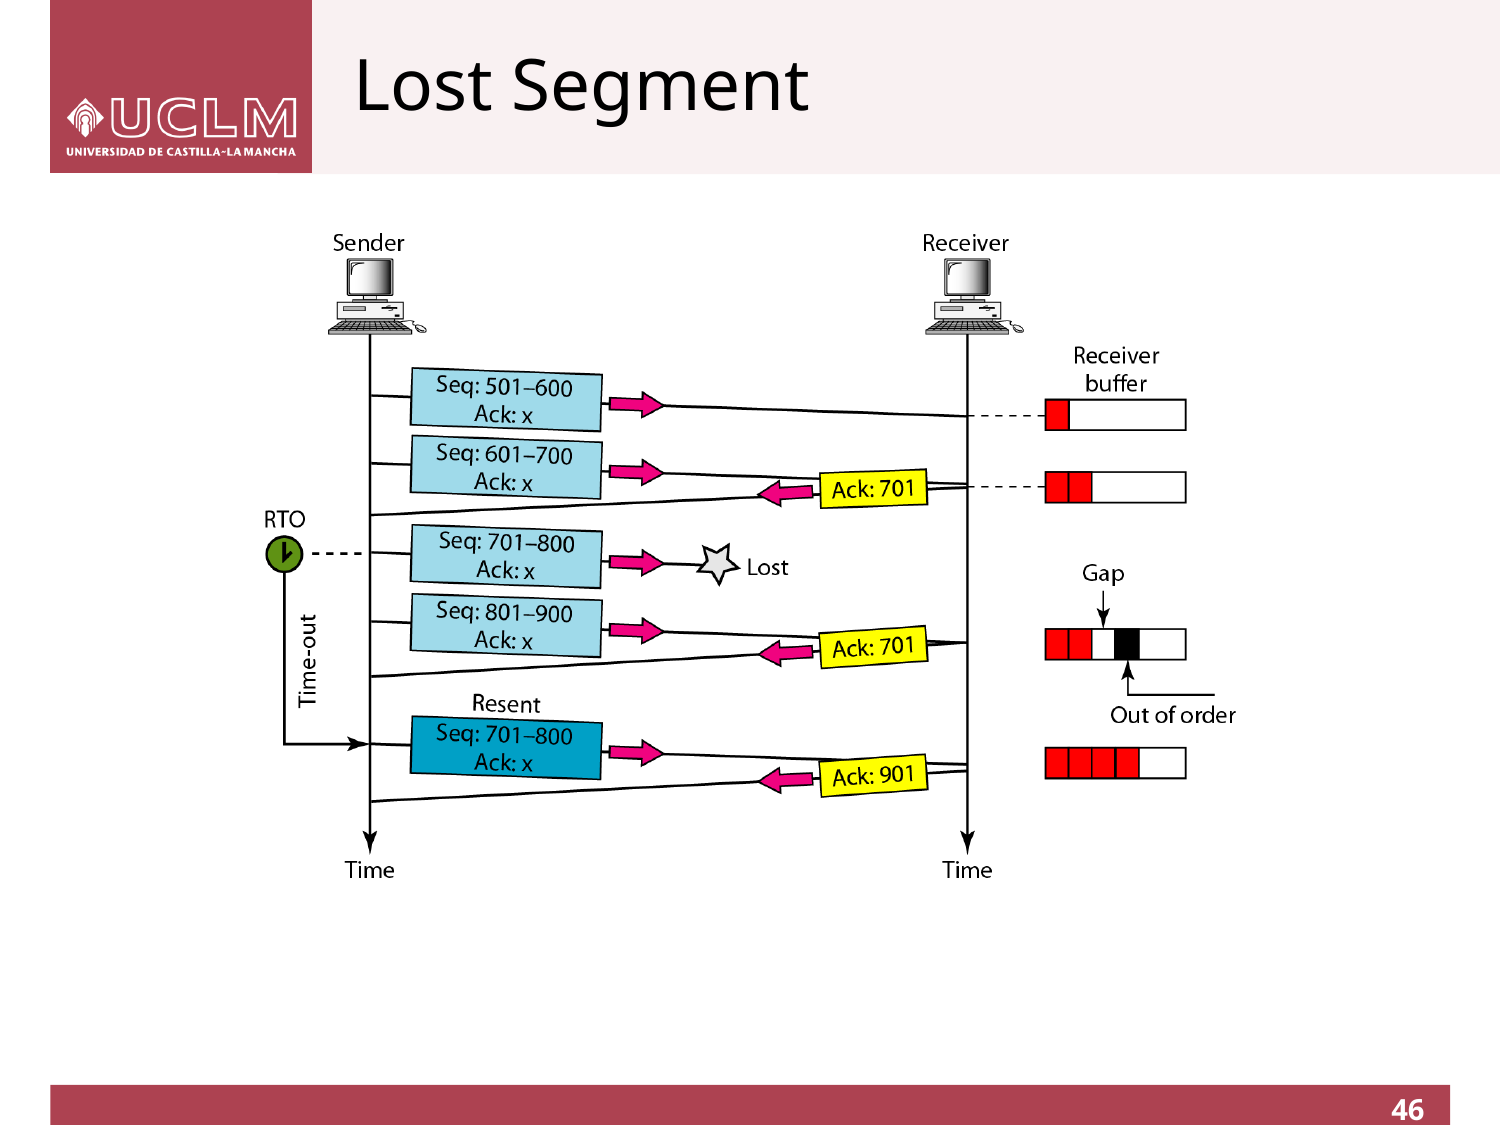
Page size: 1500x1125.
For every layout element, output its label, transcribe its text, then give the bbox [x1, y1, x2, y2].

title Lost Segment [353, 6, 1425, 168]
picture [263, 230, 1236, 884]
picture [50, 0, 312, 173]
